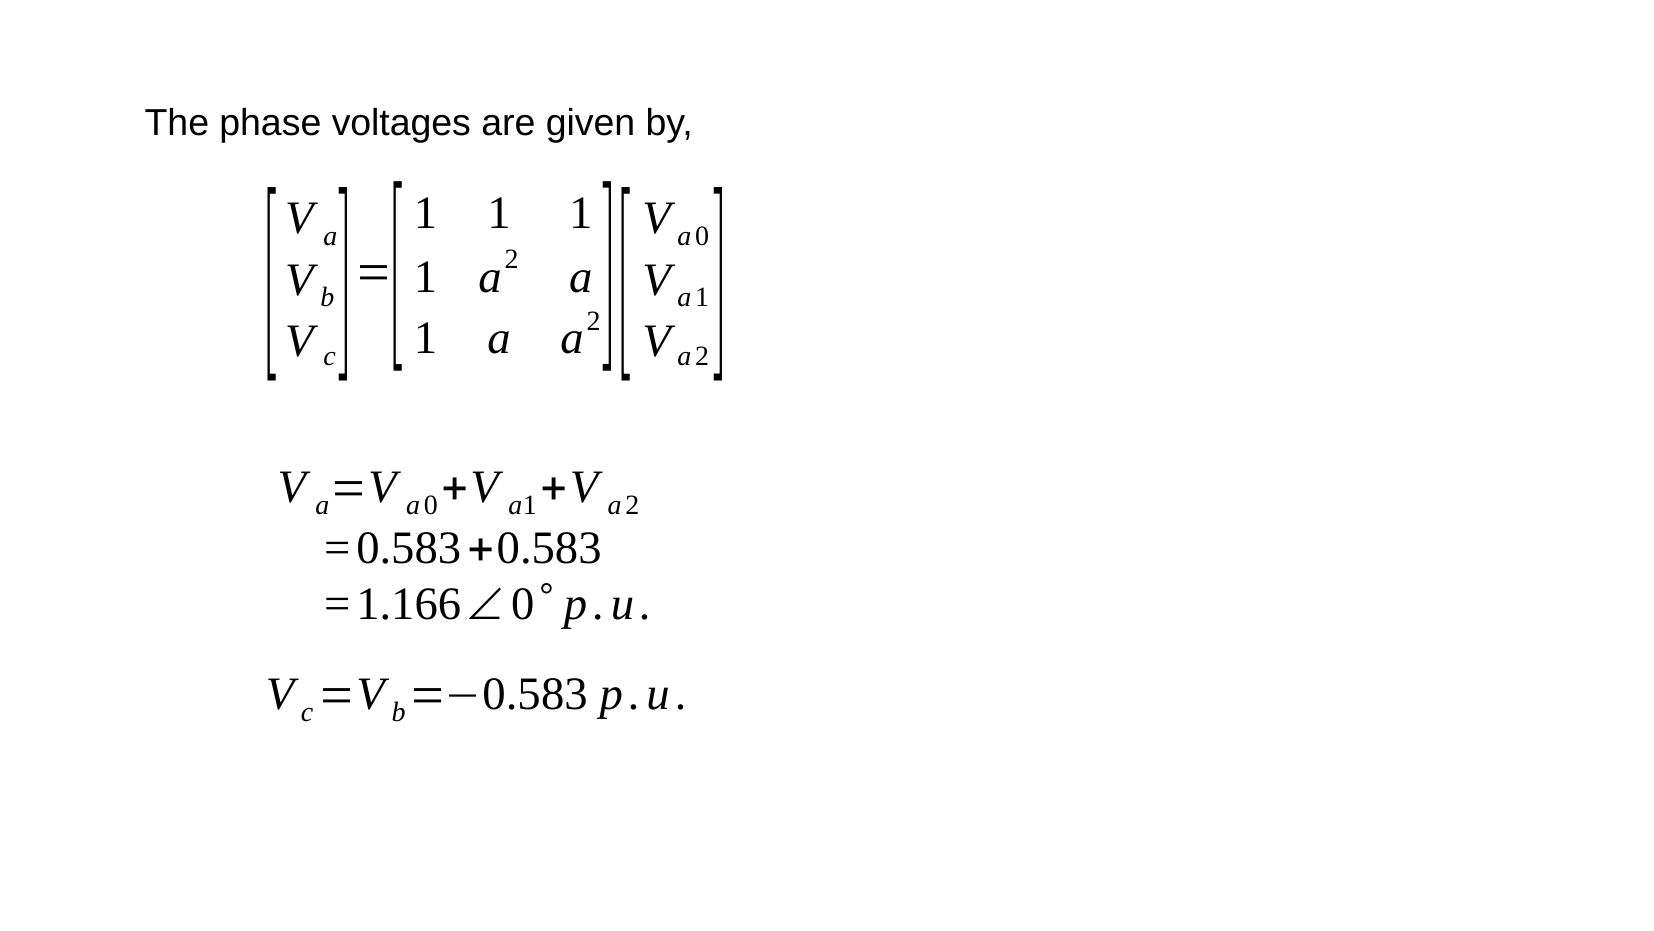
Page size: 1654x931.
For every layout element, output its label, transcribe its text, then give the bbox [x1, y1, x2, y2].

text_box The phase voltages are given by, [129, 94, 709, 152]
chart [252, 178, 743, 382]
chart [253, 461, 664, 629]
chart [253, 668, 698, 728]
